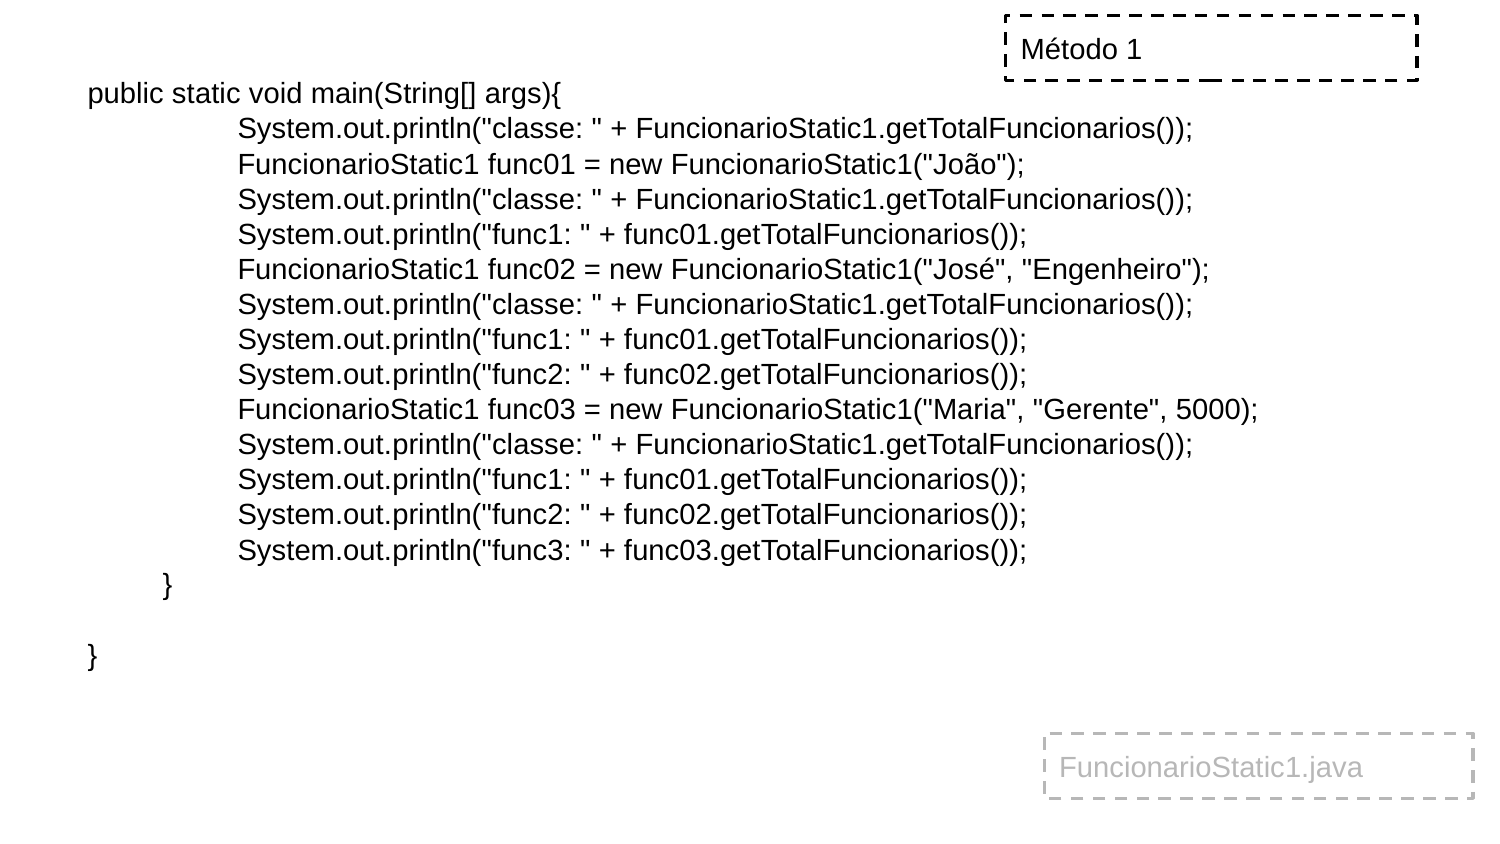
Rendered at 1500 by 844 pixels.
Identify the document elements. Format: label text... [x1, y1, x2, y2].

text_box public static void main(String[] args){ System.out.println("classe: " + FuncionarioStatic1.getTotalFuncionarios()); FuncionarioStatic1 func01 = new FuncionarioStatic1("João"); System.out.println("classe: " + FuncionarioStatic1.getTotalFuncionarios()); System.out.println("func1: " + func01.getTotalFuncionarios()); FuncionarioStatic1 func02 = new FuncionarioStatic1("José", "Engenheiro"); System.out.println("classe: " + FuncionarioStatic1.getTotalFuncionarios()); System.out.println("func1: " + func01.getTotalFuncionarios()); System.out.println("func2: " + func02.getTotalFuncionarios()); FuncionarioStatic1 func03 = new FuncionarioStatic1("Maria", "Gerente", 5000); System.out.println("classe: " + FuncionarioStatic1.getTotalFuncionarios()); System.out.println("func1: " + func01.getTotalFuncionarios()); System.out.println("func2: " + func02.getTotalFuncionarios()); System.out.println("func3: " + func03.getTotalFuncionarios()); } } [72, 59, 1384, 844]
text_box FuncionarioStatic1.java [1044, 733, 1474, 799]
text_box Método 1 [1005, 15, 1418, 81]
